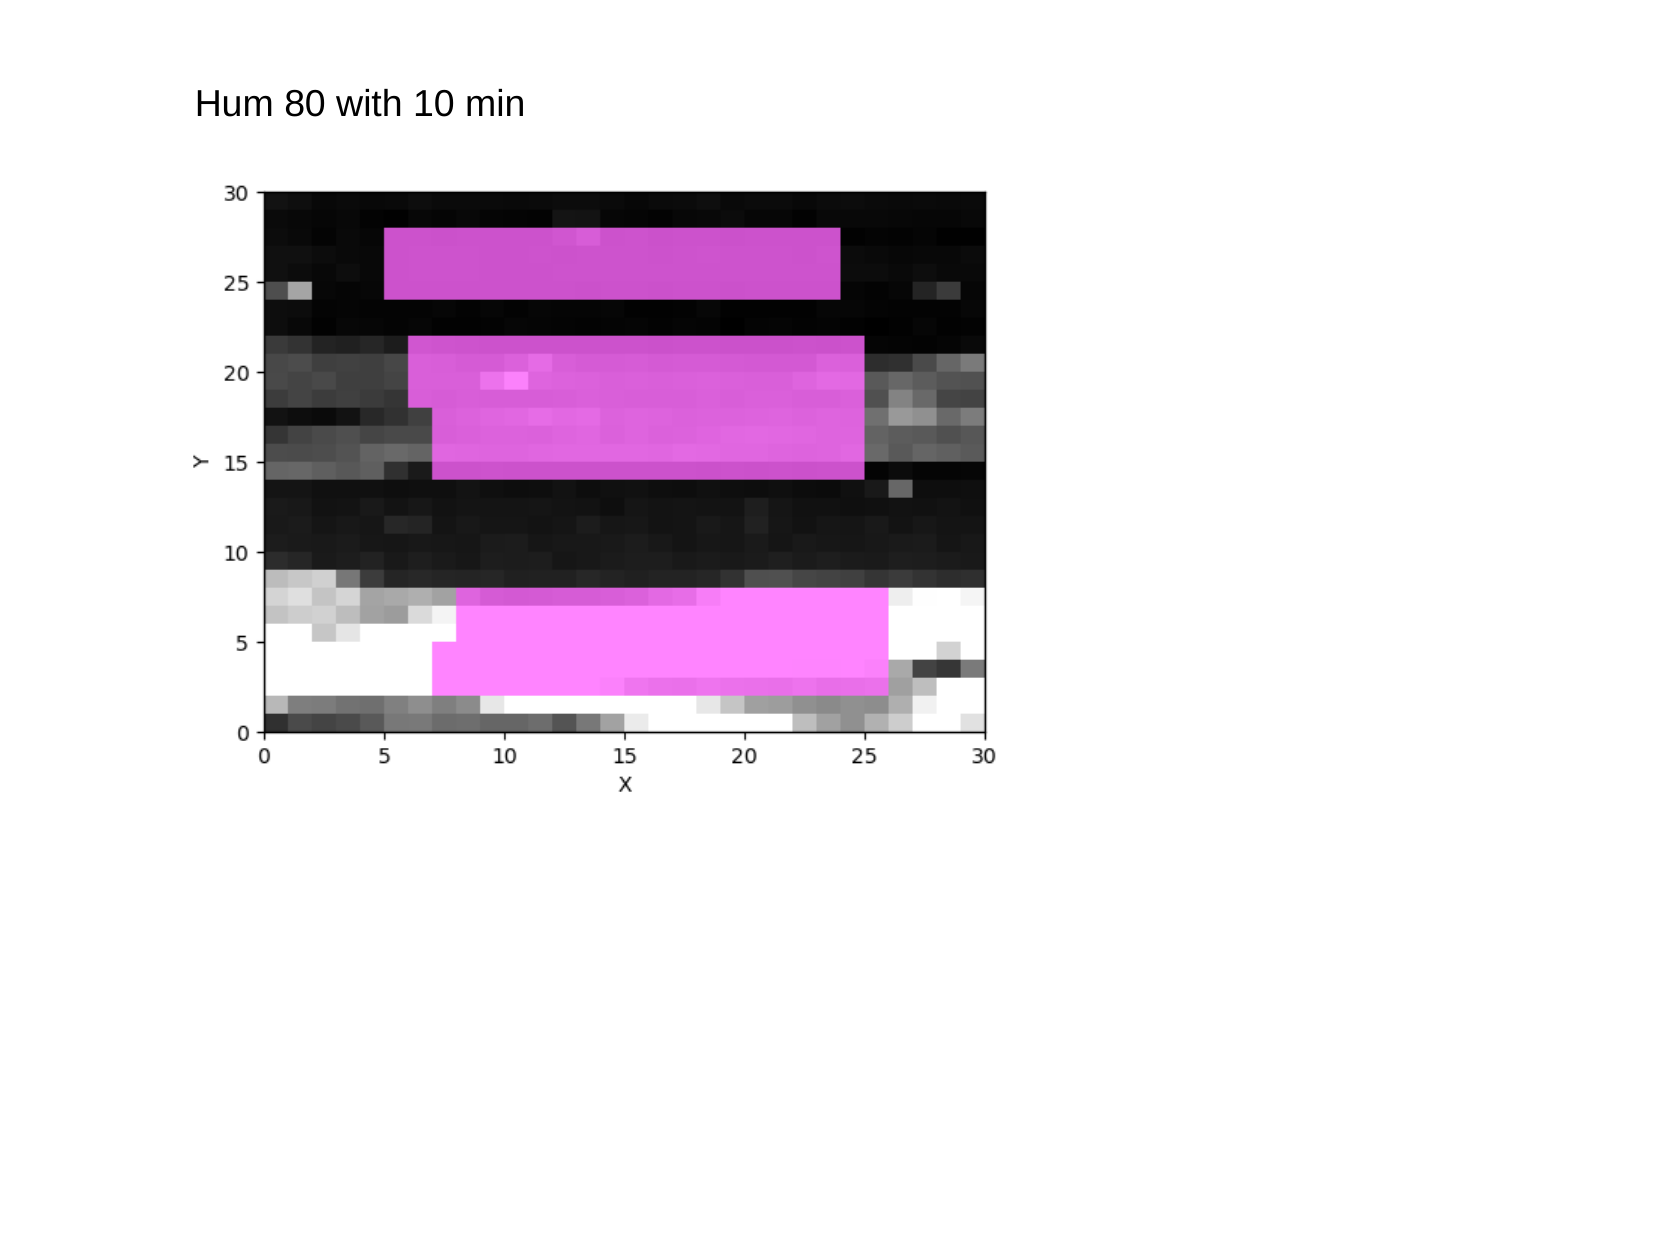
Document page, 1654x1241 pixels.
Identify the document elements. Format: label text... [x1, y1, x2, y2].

picture [120, 120, 1081, 841]
text_box Hum 80 with 10 min [180, 75, 541, 132]
